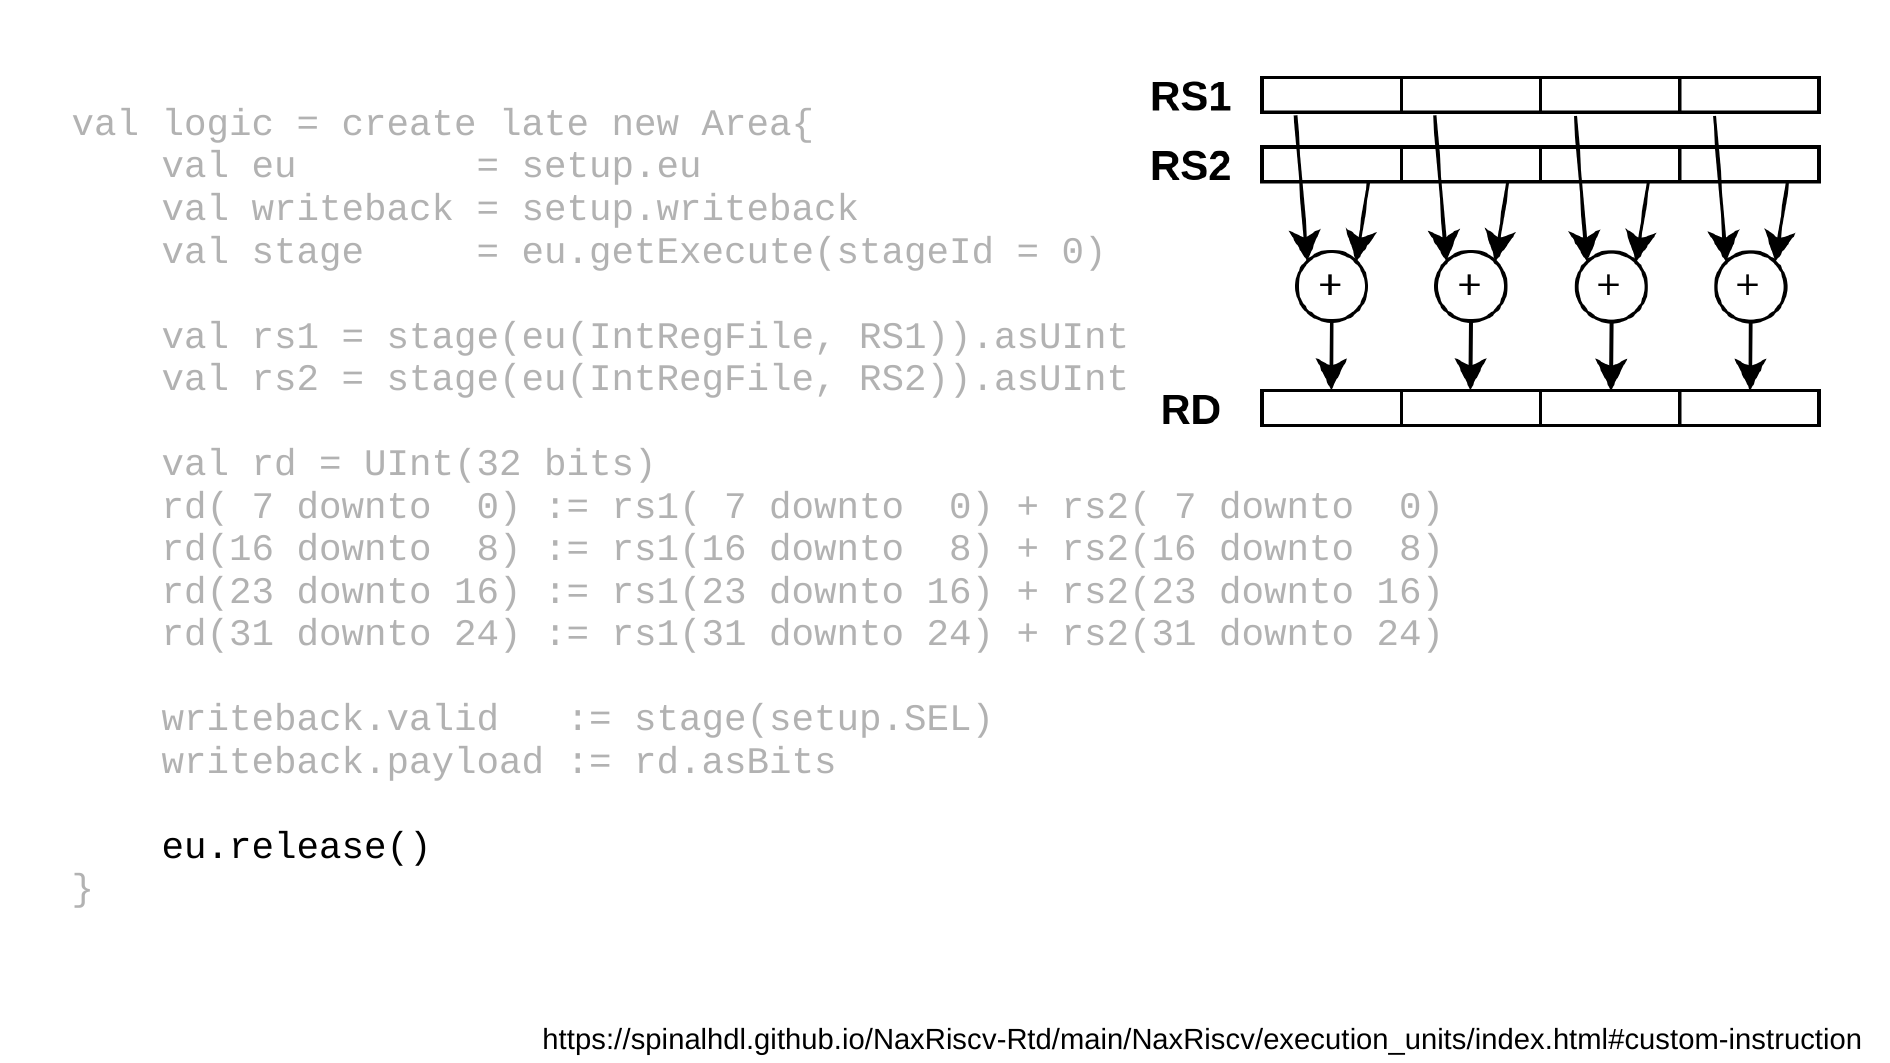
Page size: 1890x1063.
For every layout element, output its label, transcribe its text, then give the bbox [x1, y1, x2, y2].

text_box https://spinalhdl.github.io/NaxRiscv-Rtd/main/NaxRiscv/execution_units/index.html#custom-instruction [527, 1015, 1890, 1063]
text_box val logic = create late new Area{ val eu = setup.eu val writeback = setup.writeback val stage = eu.getExecute(stageId = 0) val rs1 = stage(eu(IntRegFile, RS1)).asUInt val rs2 = stage(eu(IntRegFile, RS2)).asUInt val rd = UInt(32 bits) rd( 7 downto 0) := rs1( 7 downto 0) + rs2( 7 downto 0) rd(16 downto 8) := rs1(16 downto 8) + rs2(16 downto 8) rd(23 downto 16) := rs1(23 downto 16) + rs2(23 downto 16) rd(31 downto 24) := rs1(31 downto 24) + rs2(31 downto 24) writeback.valid := stage(setup.SEL) writeback.payload := rd.asBits eu.release() } [11, 11, 1868, 1063]
picture [1086, 23, 1855, 479]
